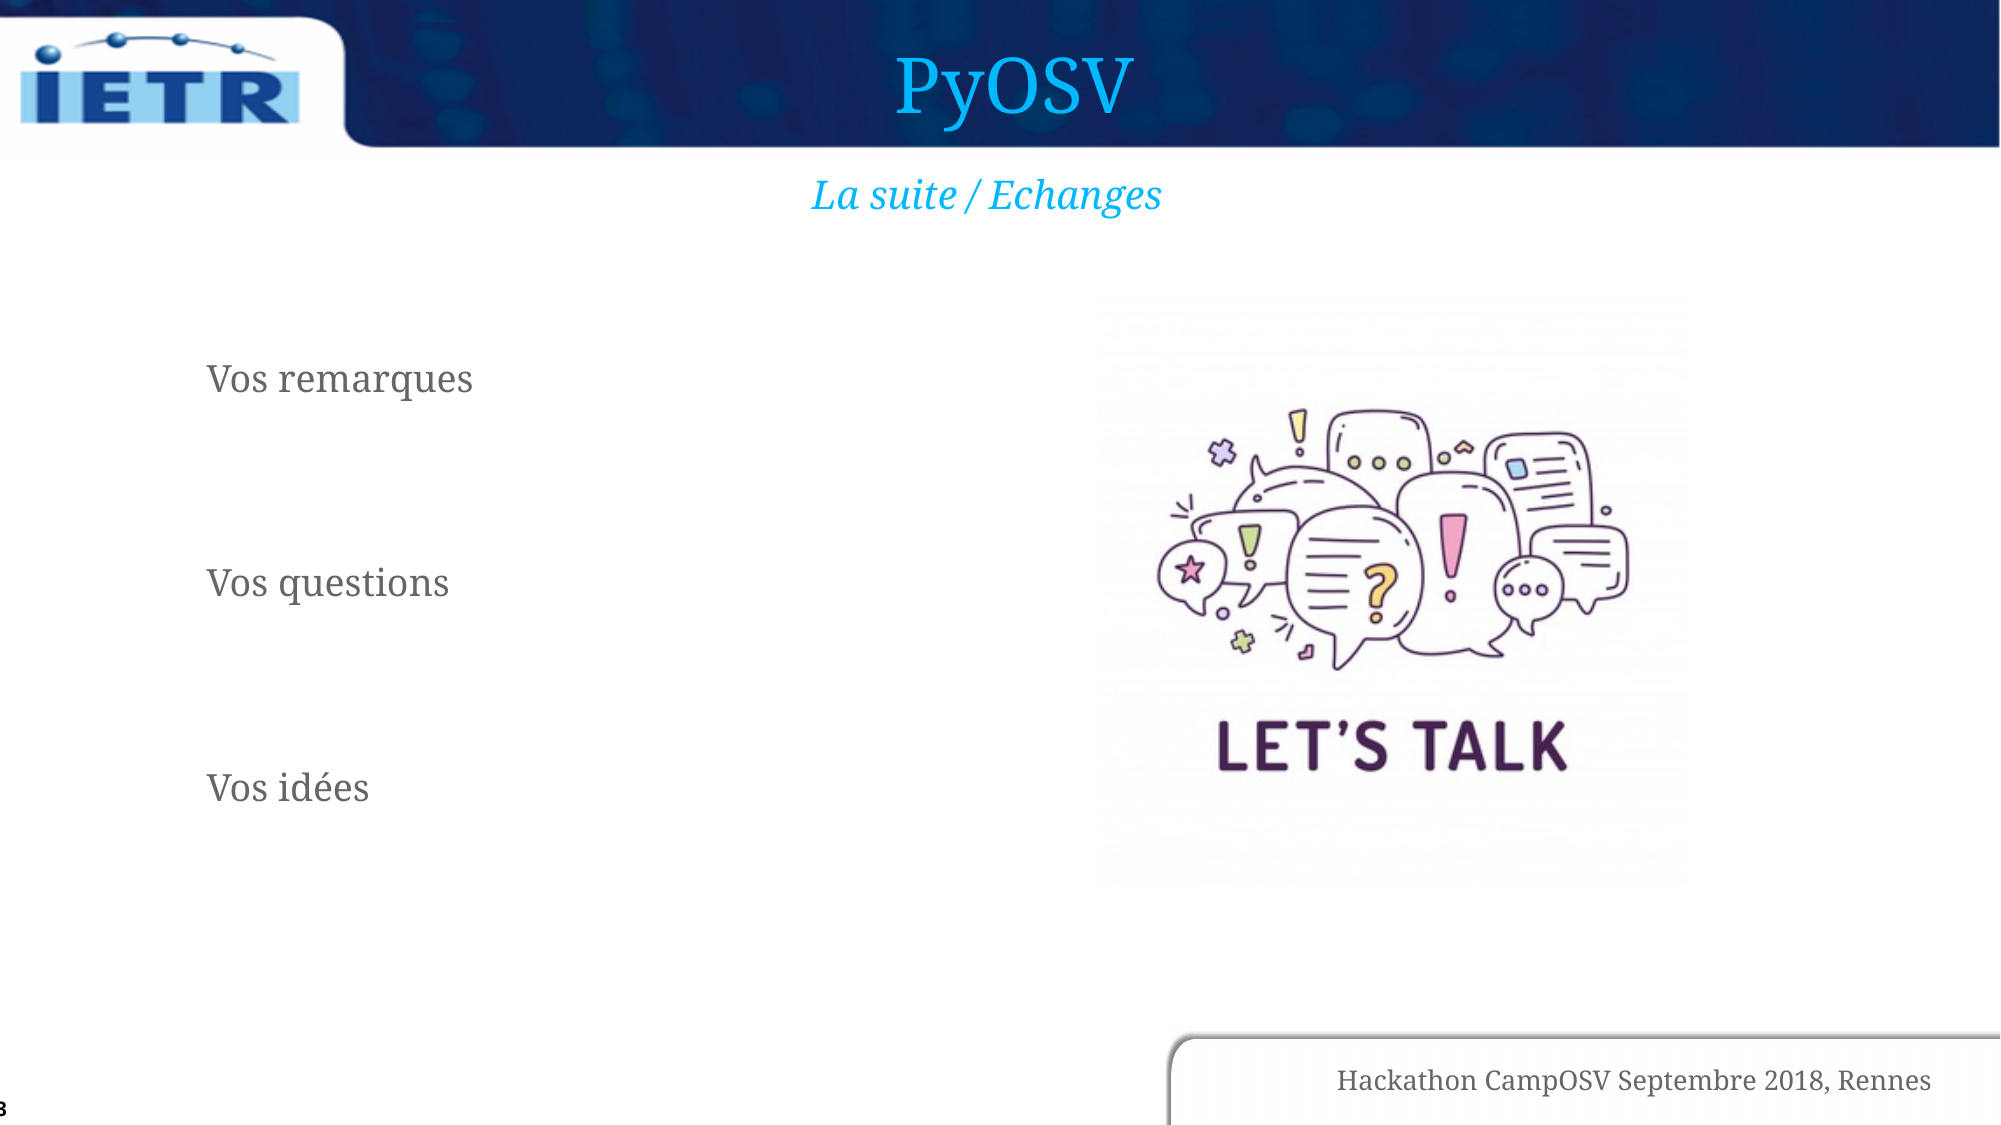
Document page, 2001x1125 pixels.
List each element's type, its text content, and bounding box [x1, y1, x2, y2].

text_box Vos remarques Vos questions Vos idées [118, 259, 1867, 969]
picture [1098, 295, 1689, 886]
text_box La suite / Echanges [797, 159, 1135, 253]
text_box Hackathon CampOSV Septembre 2018, Rennes [1322, 1054, 1914, 1106]
picture [1166, 1024, 2001, 1125]
picture [0, 0, 2000, 165]
text_box PyOSV [879, 23, 1156, 143]
